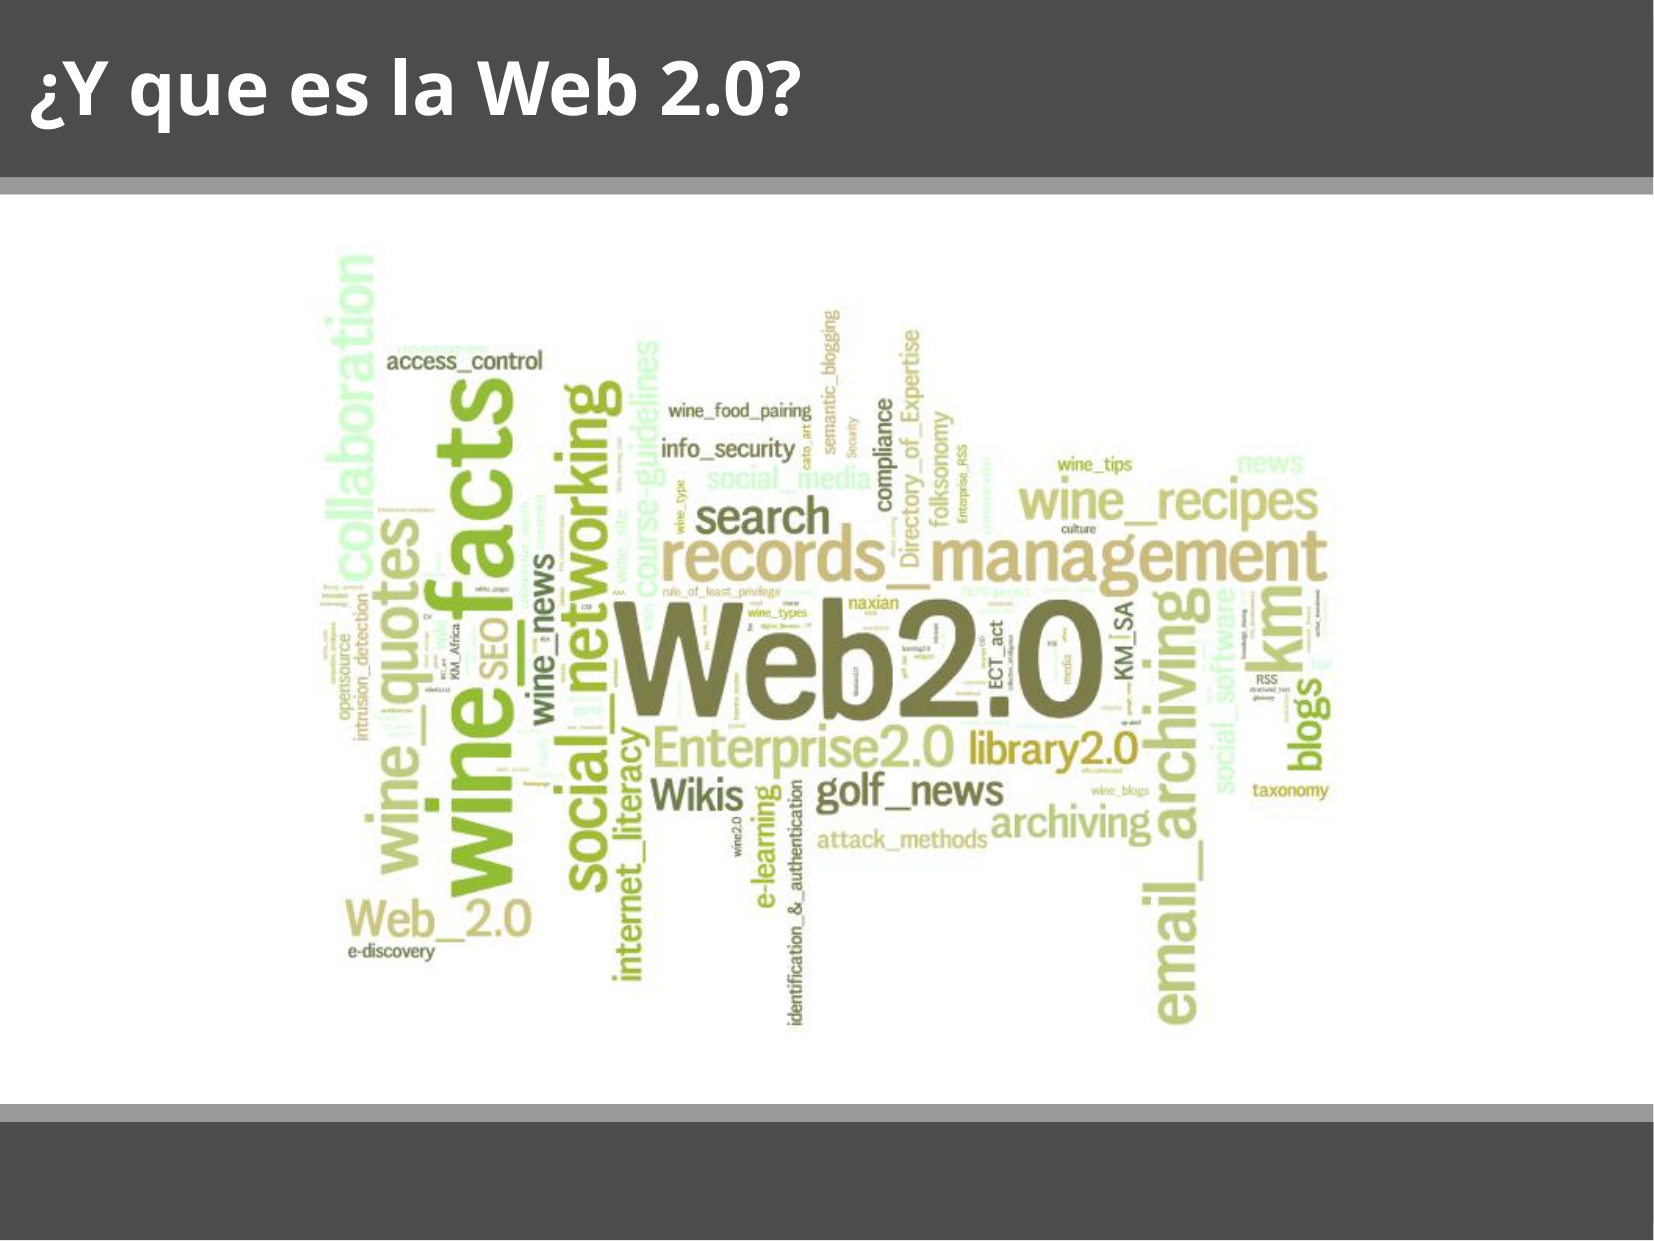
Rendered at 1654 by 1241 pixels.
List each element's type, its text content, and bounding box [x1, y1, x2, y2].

title ¿Y que es la Web 2.0? [29, 15, 1654, 158]
picture [236, 245, 1417, 1041]
